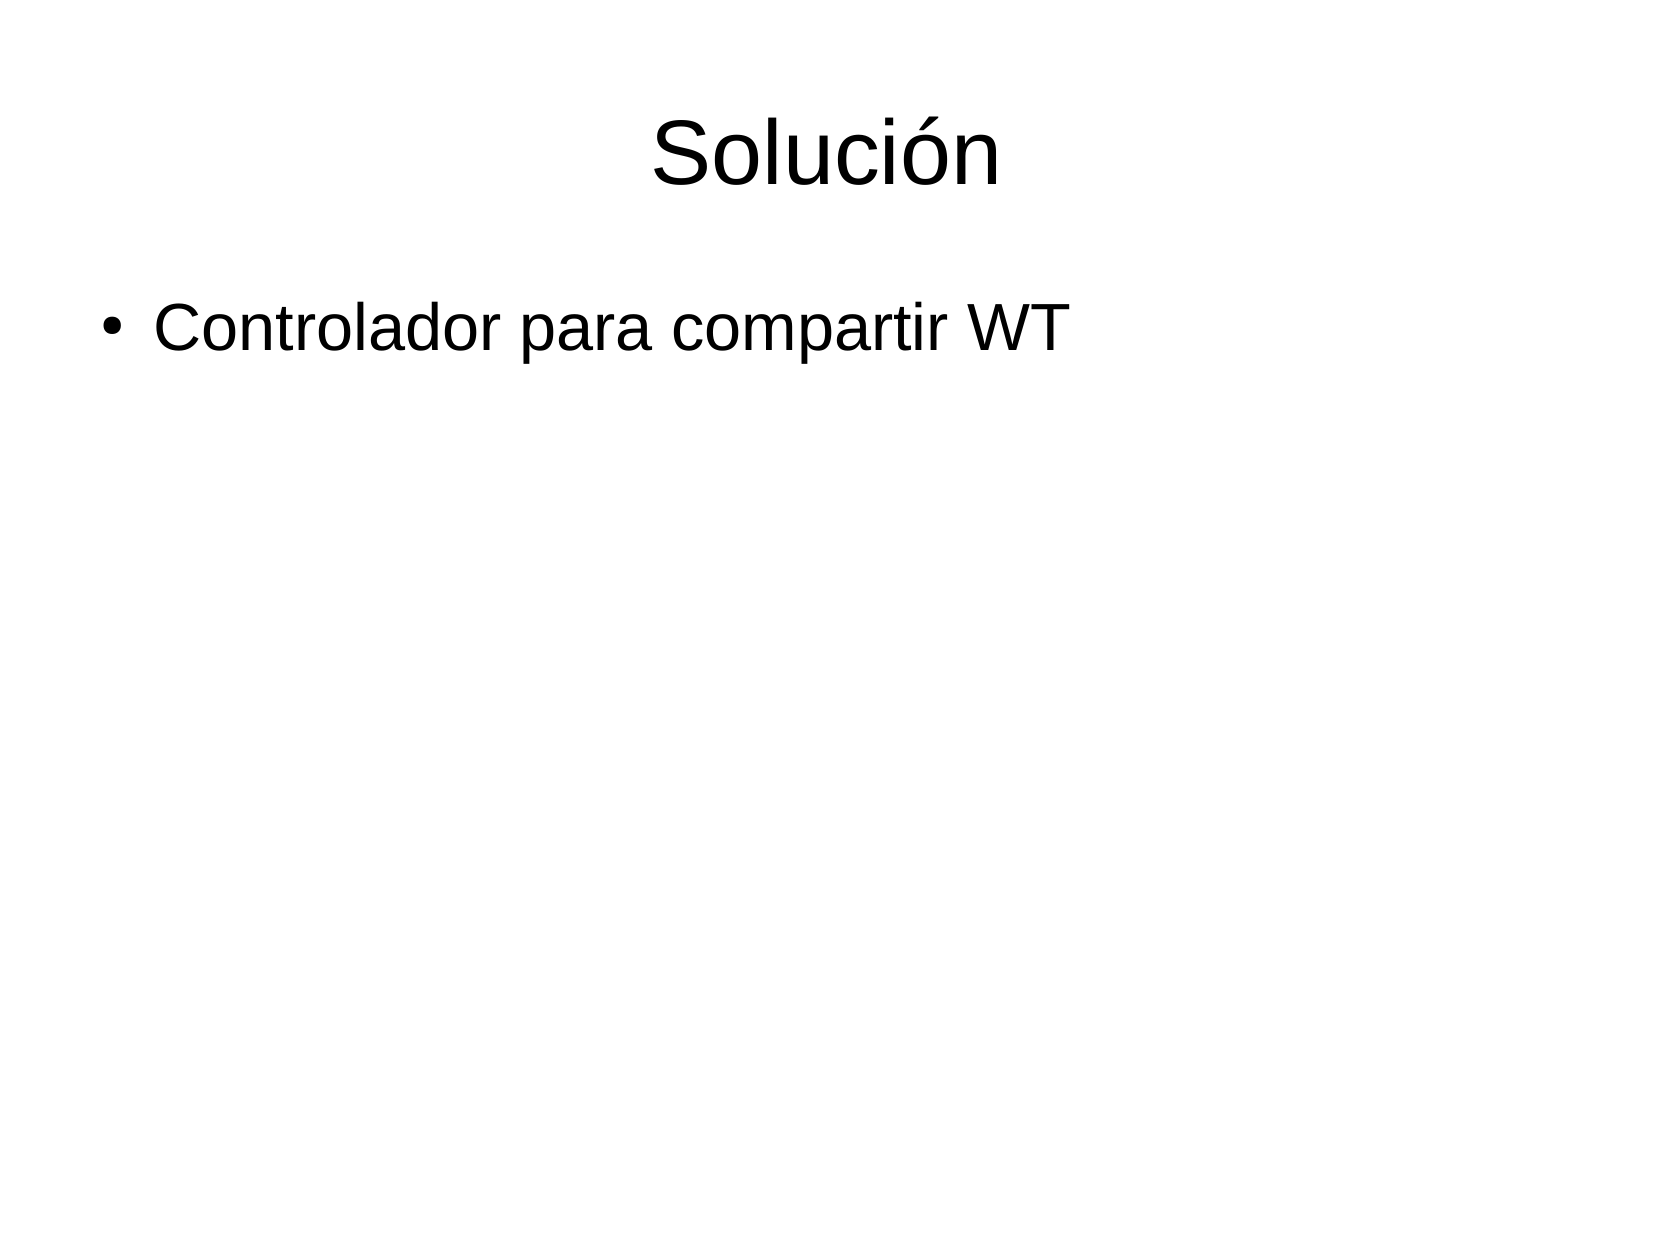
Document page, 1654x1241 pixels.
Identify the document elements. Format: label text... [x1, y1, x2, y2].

title Solución [82, 49, 1571, 257]
list Controlador para compartir WT [82, 290, 1571, 634]
